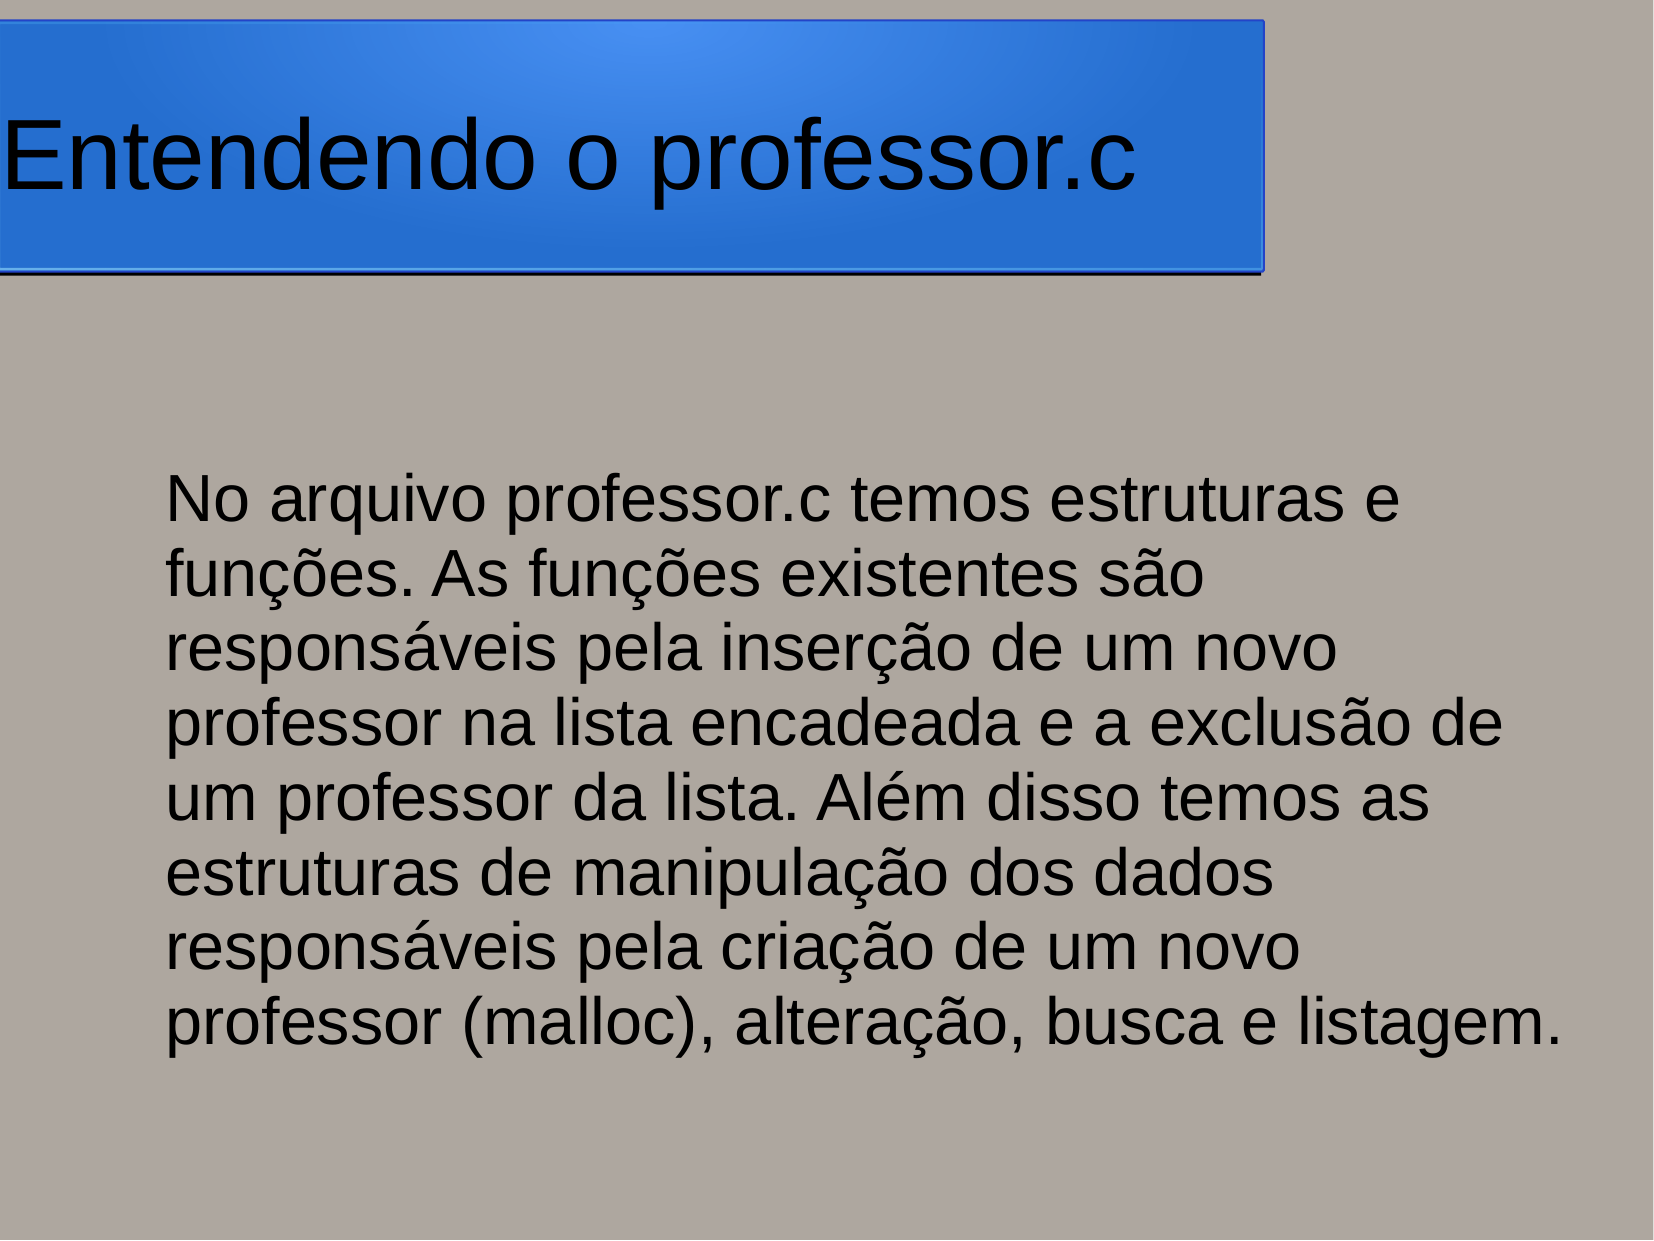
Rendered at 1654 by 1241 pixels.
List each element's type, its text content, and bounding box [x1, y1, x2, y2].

list No arquivo professor.c temos estruturas e funções. As funções existentes são responsáveis pela inserção de um novo professor na lista encadeada e a exclusão de um professor da lista. Além disso temos as estruturas de manipulação dos dados responsáveis pela criação de um novo professor (malloc), alteração, busca e listagem. [94, 343, 1583, 1063]
list [94, 413, 1550, 1170]
title Entendendo o professor.c [0, 11, 1406, 298]
